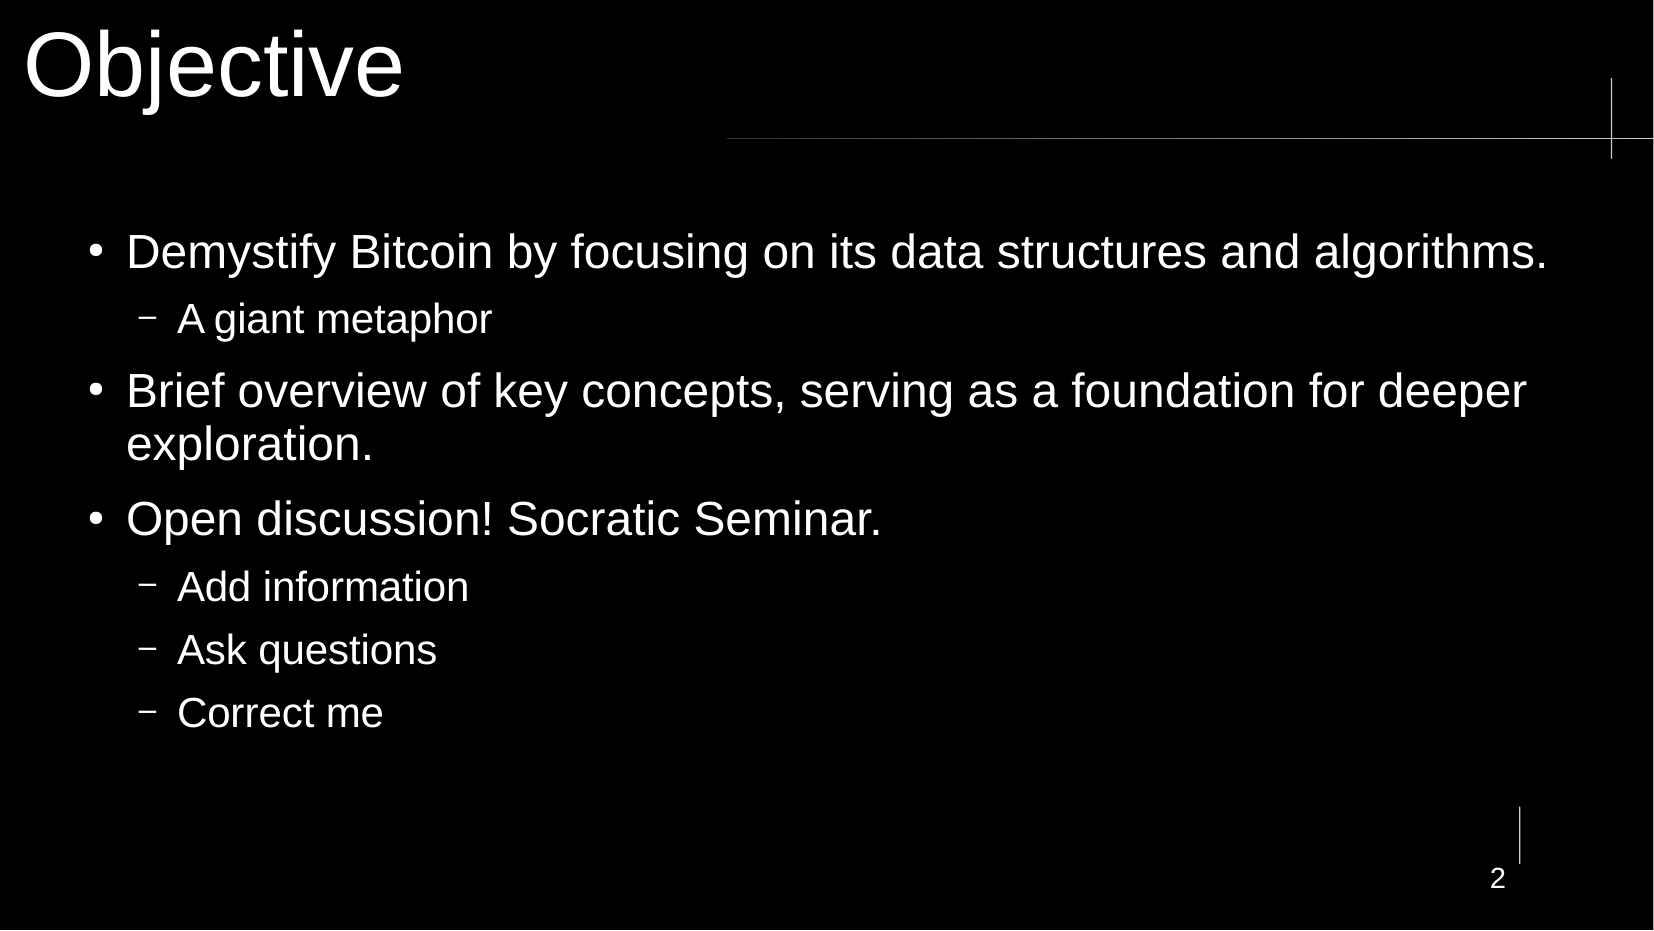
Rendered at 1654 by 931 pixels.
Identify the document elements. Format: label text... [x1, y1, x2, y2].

list Demystify Bitcoin by focusing on its data structures and algorithms. A giant metaphor Brief overview of key concepts, serving as a foundation for deeper exploration. Open discussion! Socratic Seminar. Add information Ask questions Correct me [75, 225, 1564, 765]
title Objective [23, 11, 1589, 119]
